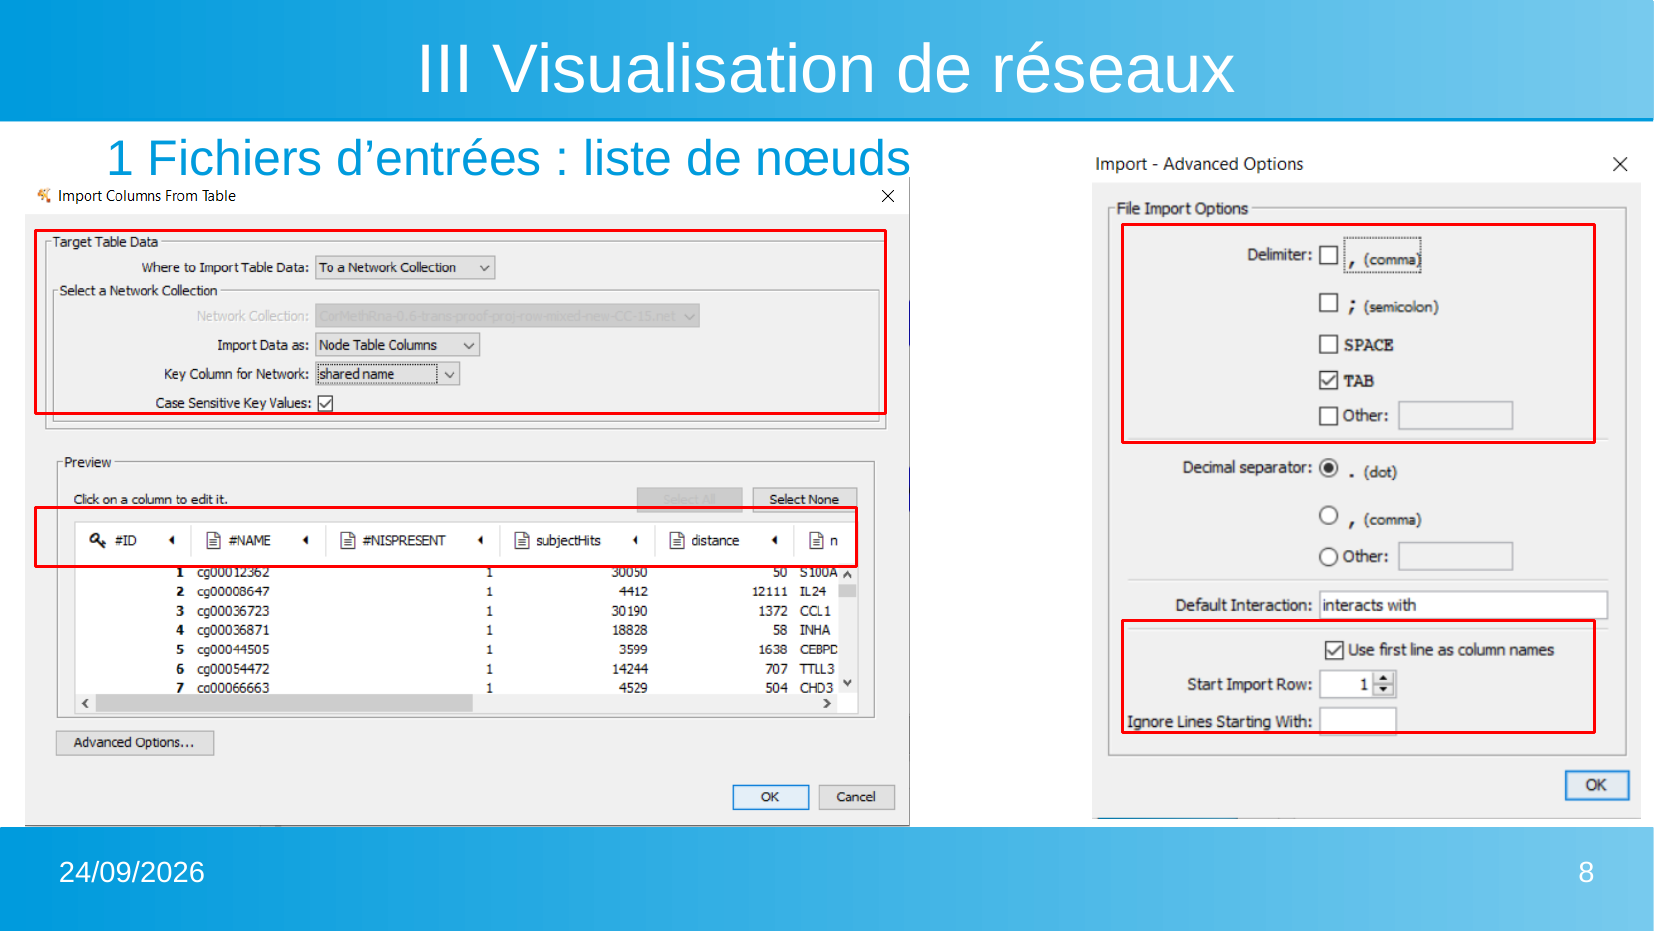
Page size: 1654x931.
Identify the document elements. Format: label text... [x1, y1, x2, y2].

picture [1092, 147, 1641, 819]
list 1 Fichiers d’entrées : liste de nœuds [35, 129, 1571, 721]
title III Visualisation de réseaux [59, 29, 1595, 108]
picture [25, 177, 910, 827]
